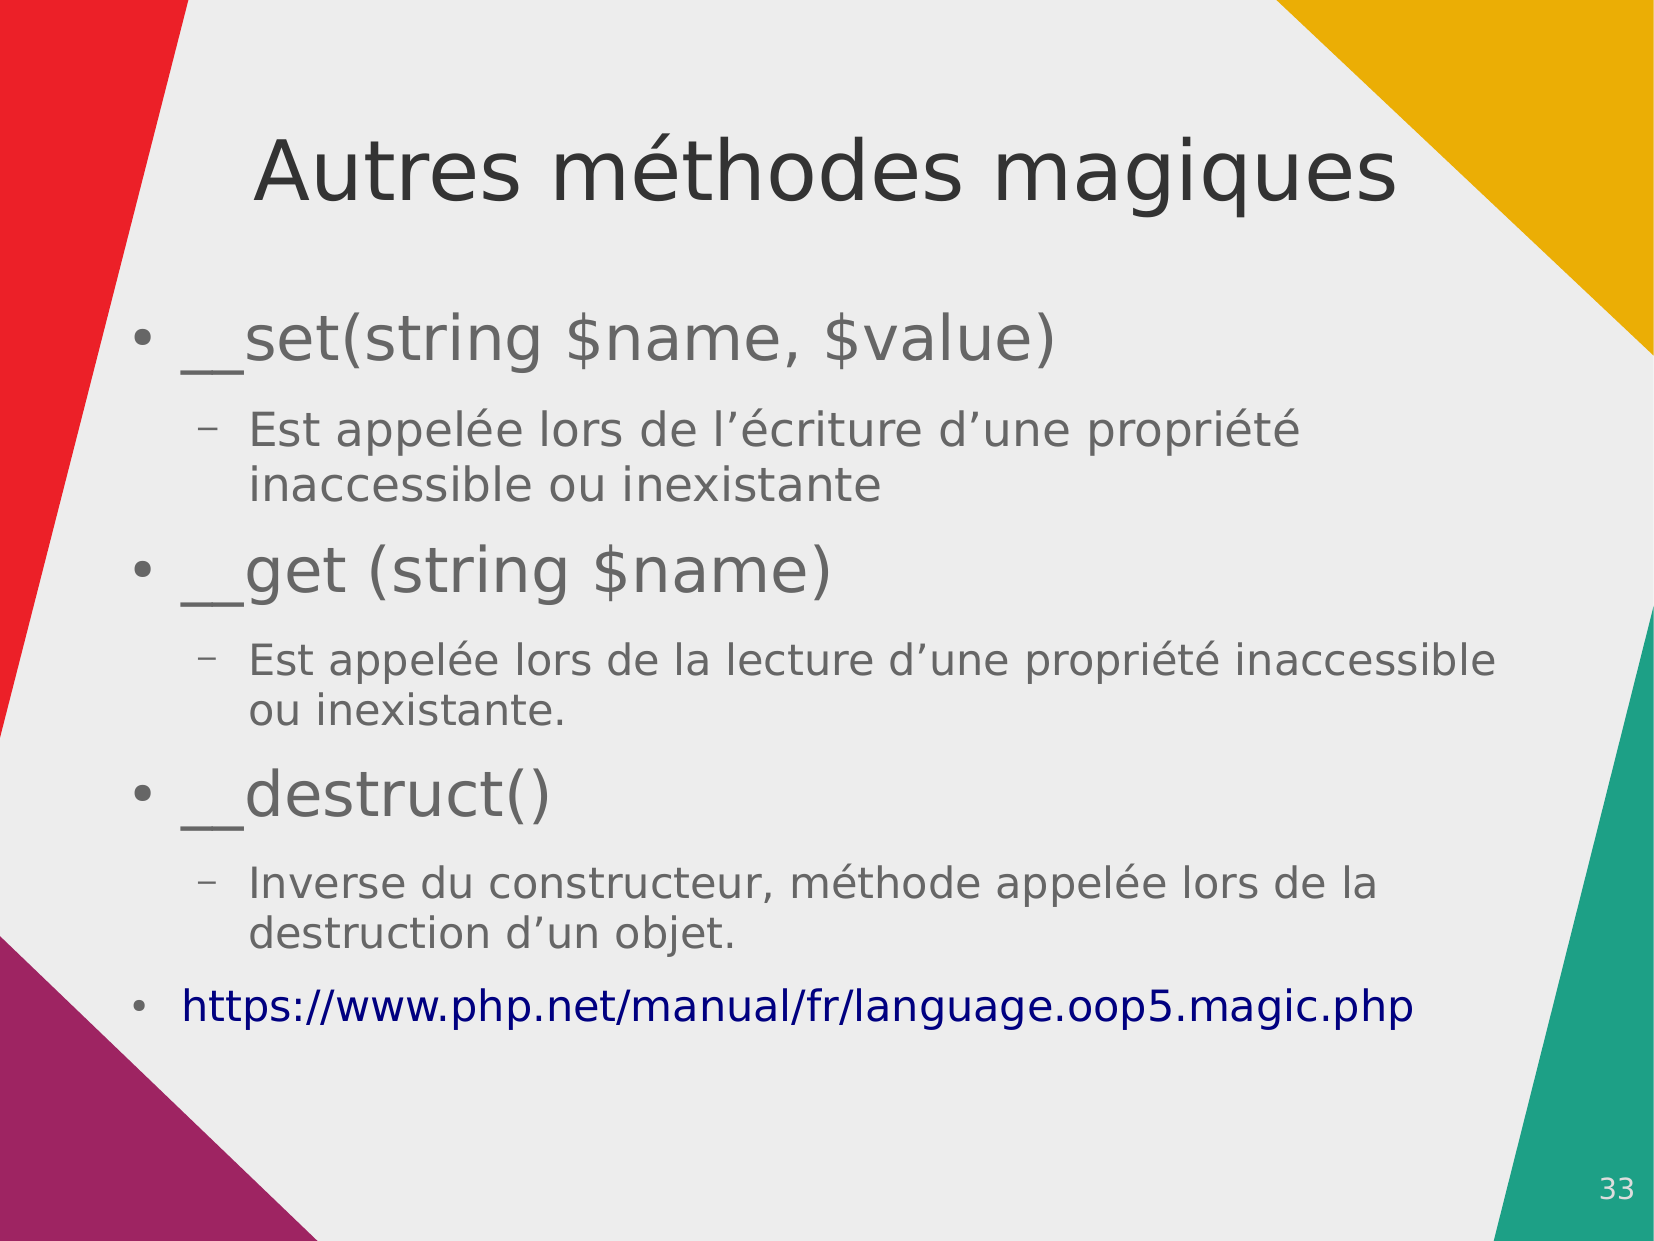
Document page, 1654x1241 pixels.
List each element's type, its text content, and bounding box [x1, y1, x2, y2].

list __set(string $name, $value) Est appelée lors de l’écriture d’une propriété inaccessible ou inexistante __get (string $name) Est appelée lors de la lecture d’une propriété inaccessible ou inexistante. __destruct() Inverse du constructeur, méthode appelée lors de la destruction d’un objet. https://www.php.net/manual/fr/language.oop5.magic.php [114, 302, 1539, 1033]
title Autres méthodes magiques [114, 73, 1539, 271]
